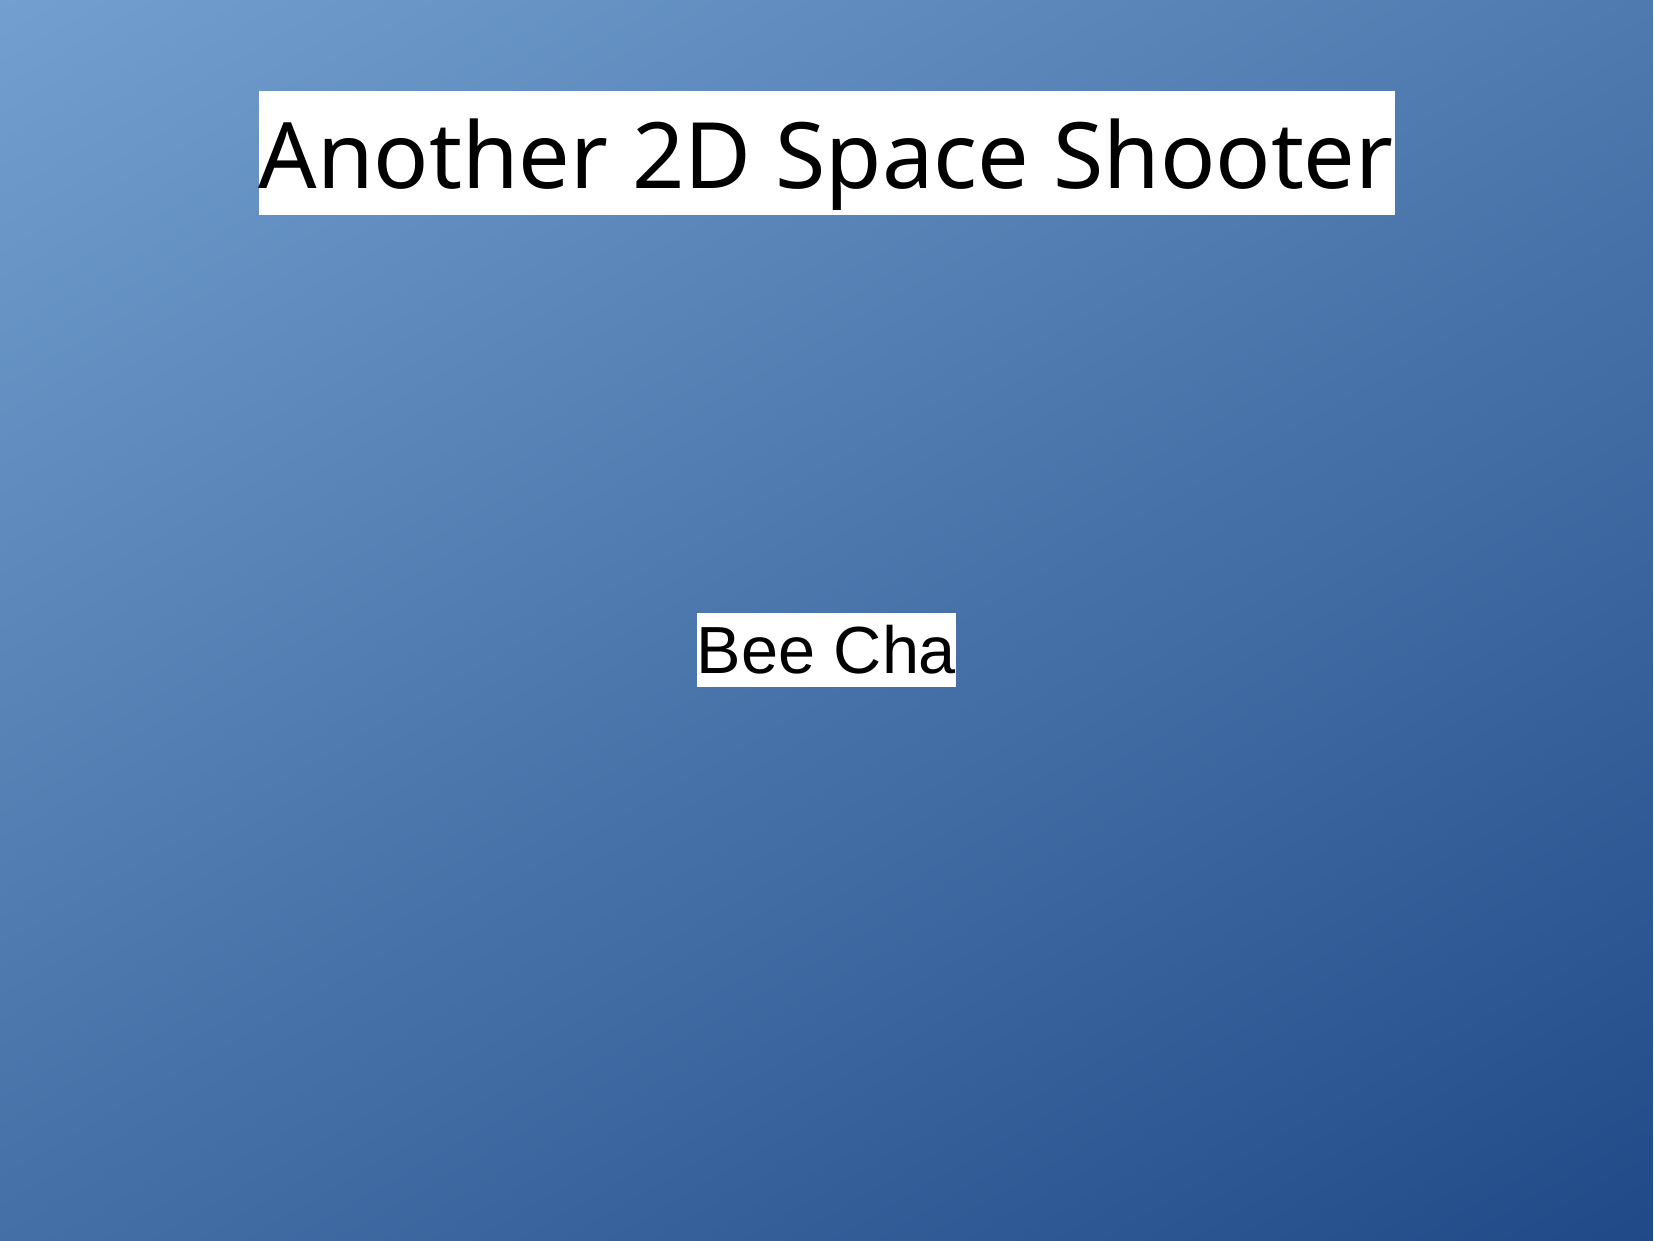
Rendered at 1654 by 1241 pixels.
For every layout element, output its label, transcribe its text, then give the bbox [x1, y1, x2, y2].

title Another 2D Space Shooter [82, 49, 1571, 257]
subtitle Bee Cha [82, 290, 1571, 1010]
